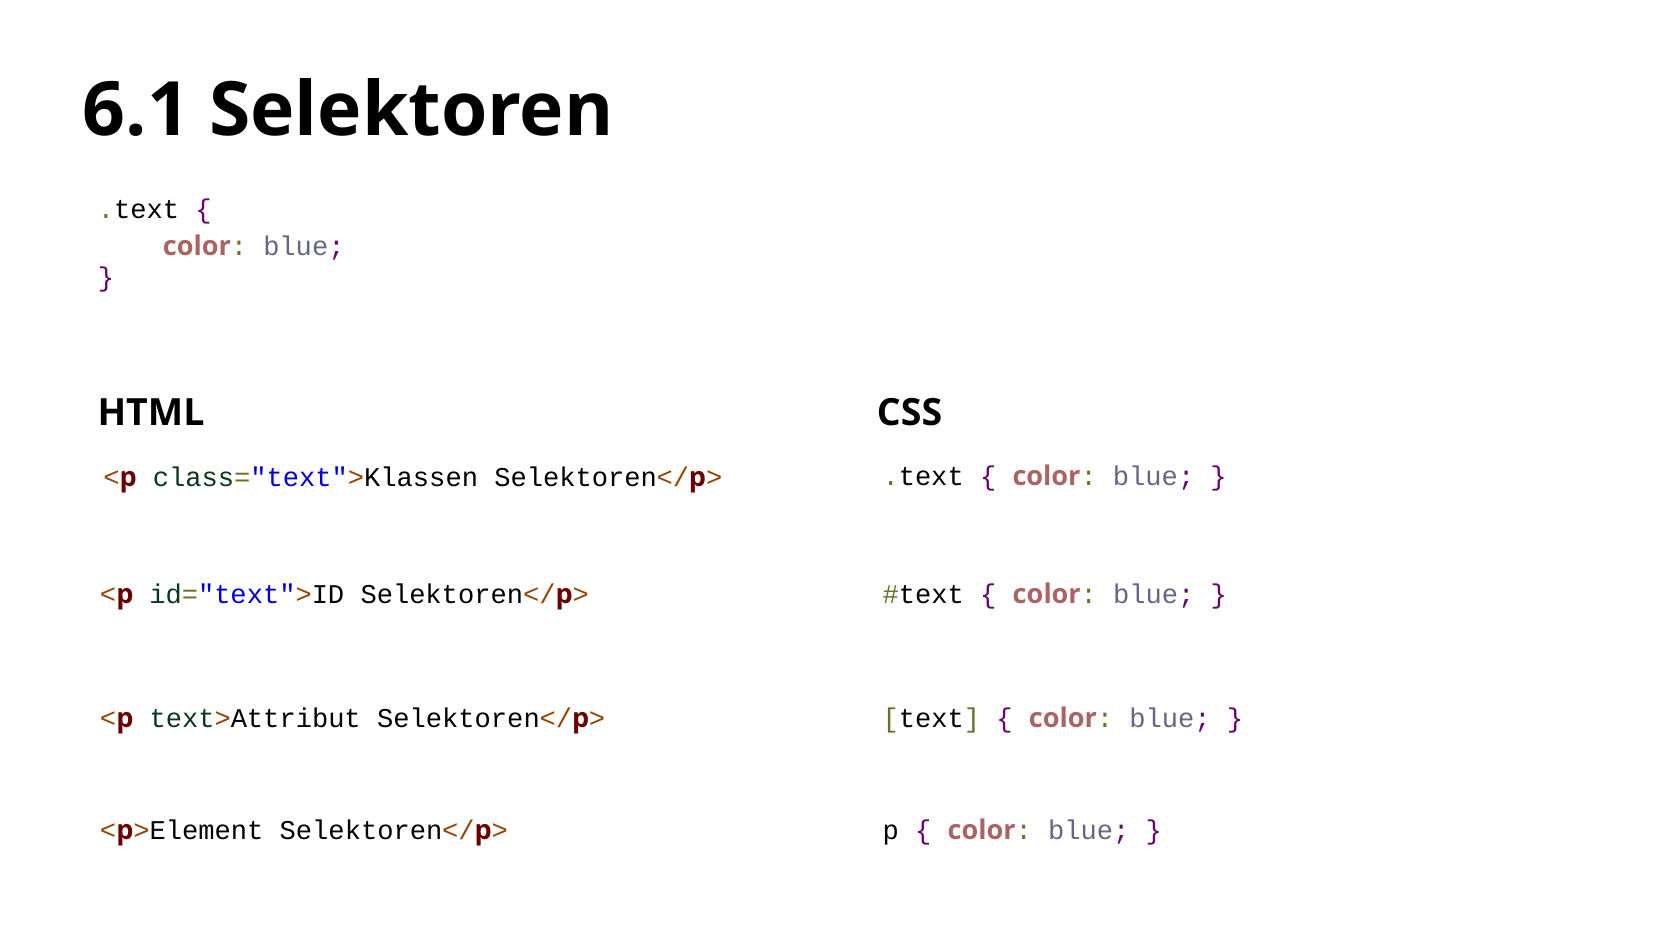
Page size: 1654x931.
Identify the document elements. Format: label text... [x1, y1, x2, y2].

text_box p { color: blue; } [867, 803, 1191, 849]
text_box [text] { color: blue; } [867, 691, 1272, 737]
text_box CSS [862, 377, 954, 441]
text_box HTML [82, 377, 207, 441]
text_box <p text>Attribut Selektoren</p> [85, 691, 619, 737]
title 6.1 Selektoren [82, 59, 1571, 154]
text_box .text { color: blue; } [83, 188, 1536, 355]
text_box .text { color: blue; } [867, 448, 1255, 495]
text_box <p class="text">Klassen Selektoren</p> [88, 450, 736, 497]
text_box <p>Element Selektoren</p> [85, 803, 522, 849]
text_box <p id="text">ID Selektoren</p> [85, 566, 603, 613]
text_box #text { color: blue; } [867, 566, 1255, 613]
